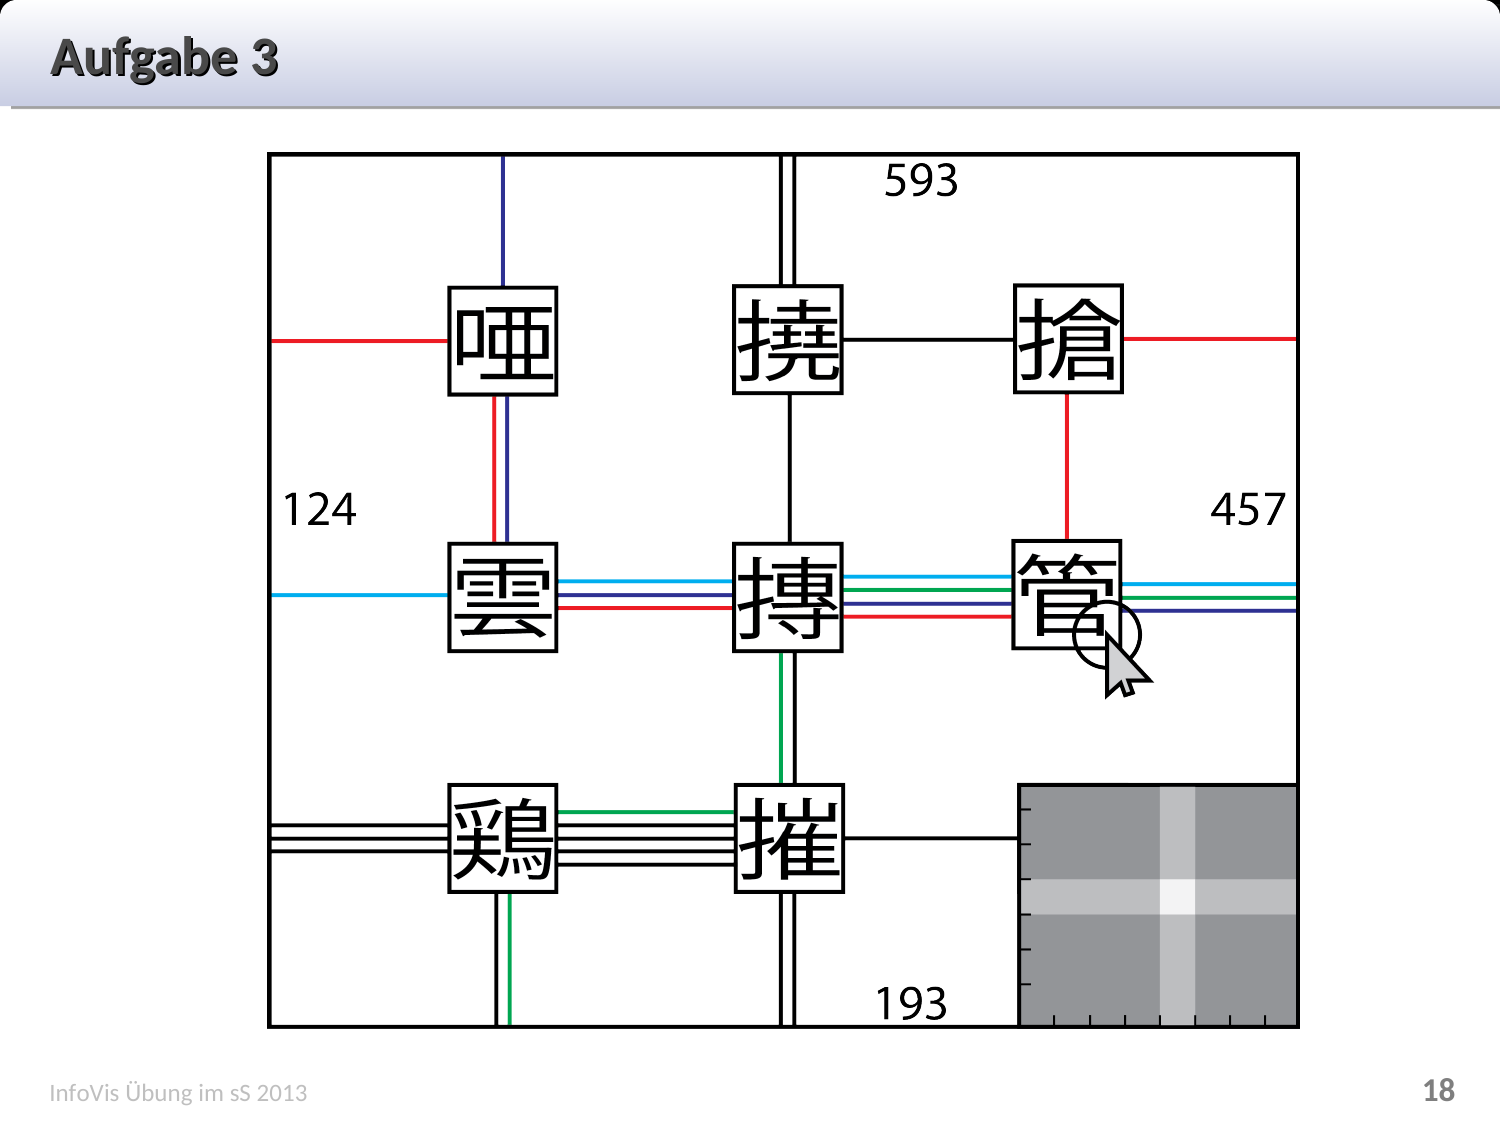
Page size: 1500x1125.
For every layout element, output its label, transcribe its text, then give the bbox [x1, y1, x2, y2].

picture [267, 152, 1300, 1032]
text_box <Nummer> [1295, 1060, 1471, 1116]
text_box Aufgabe 3 [35, 0, 1463, 106]
